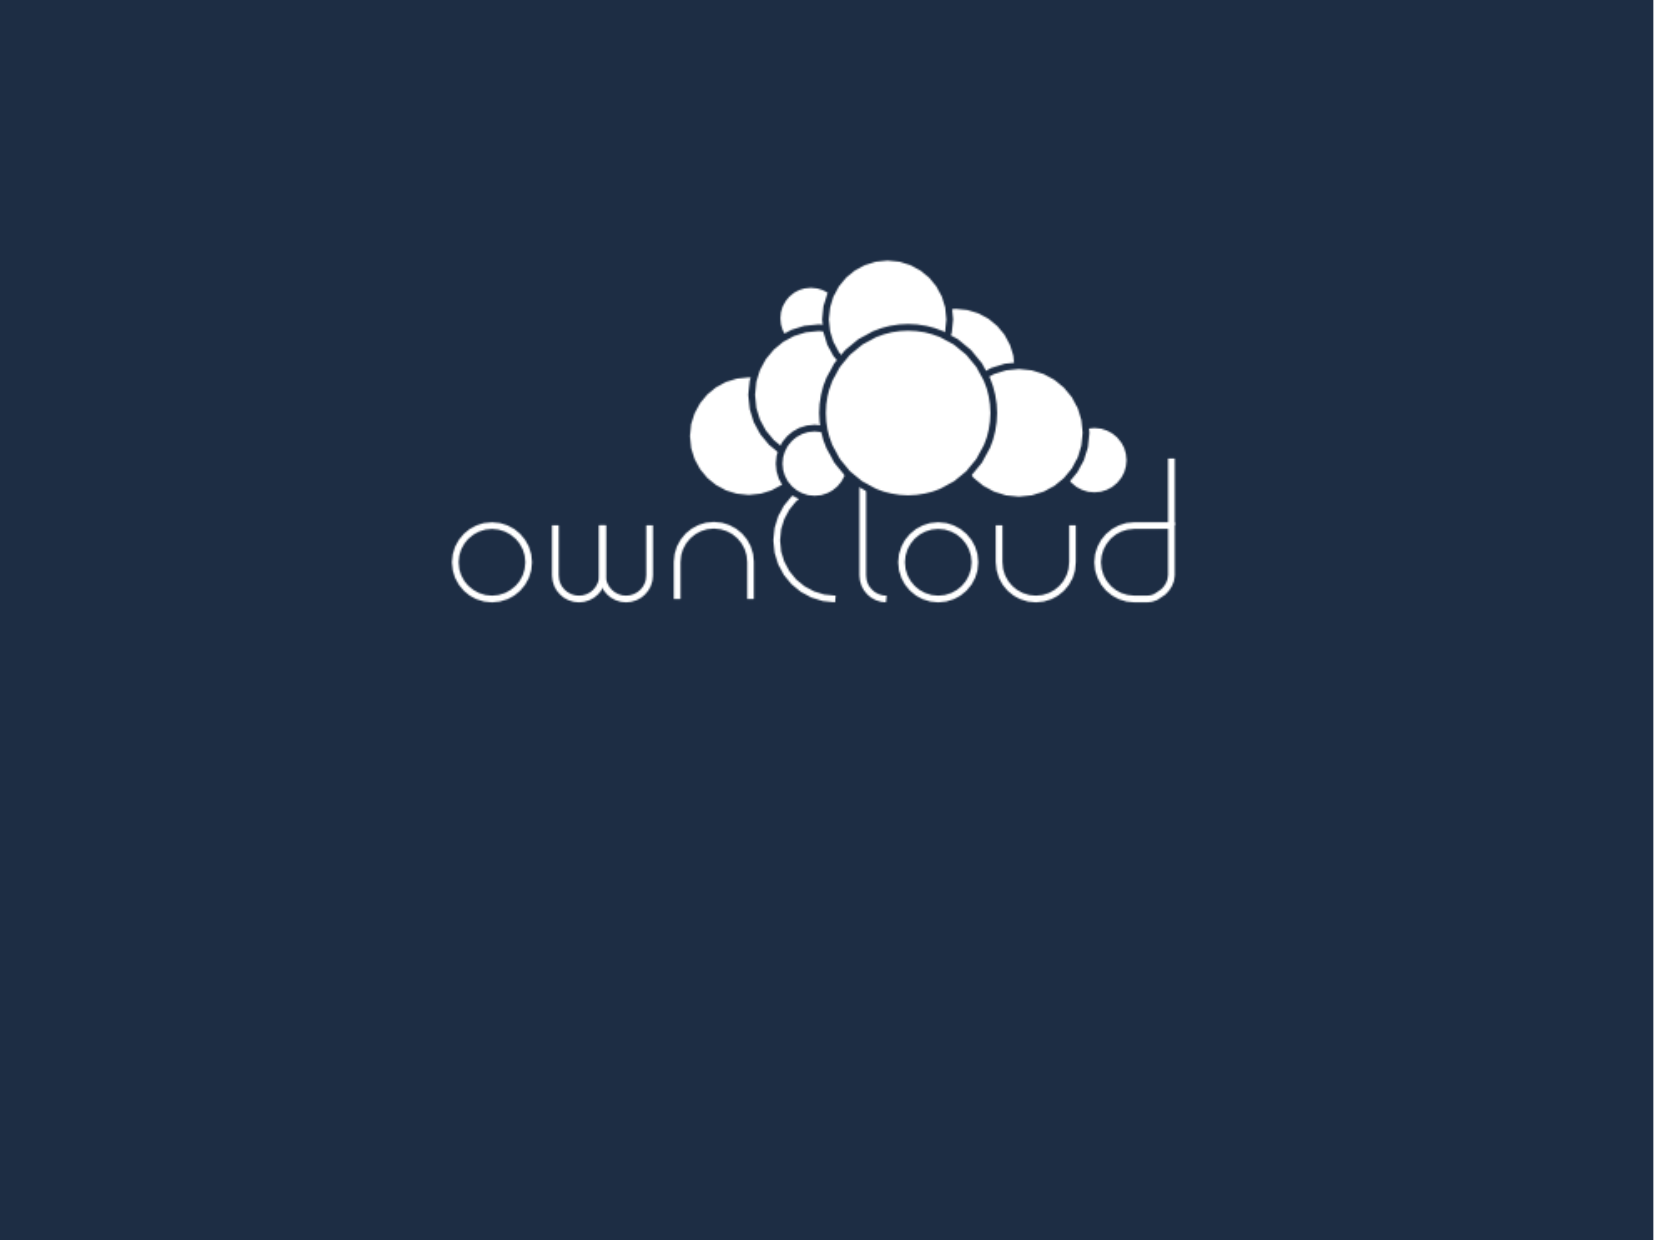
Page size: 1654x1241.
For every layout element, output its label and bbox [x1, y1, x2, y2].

picture [330, 187, 1323, 706]
